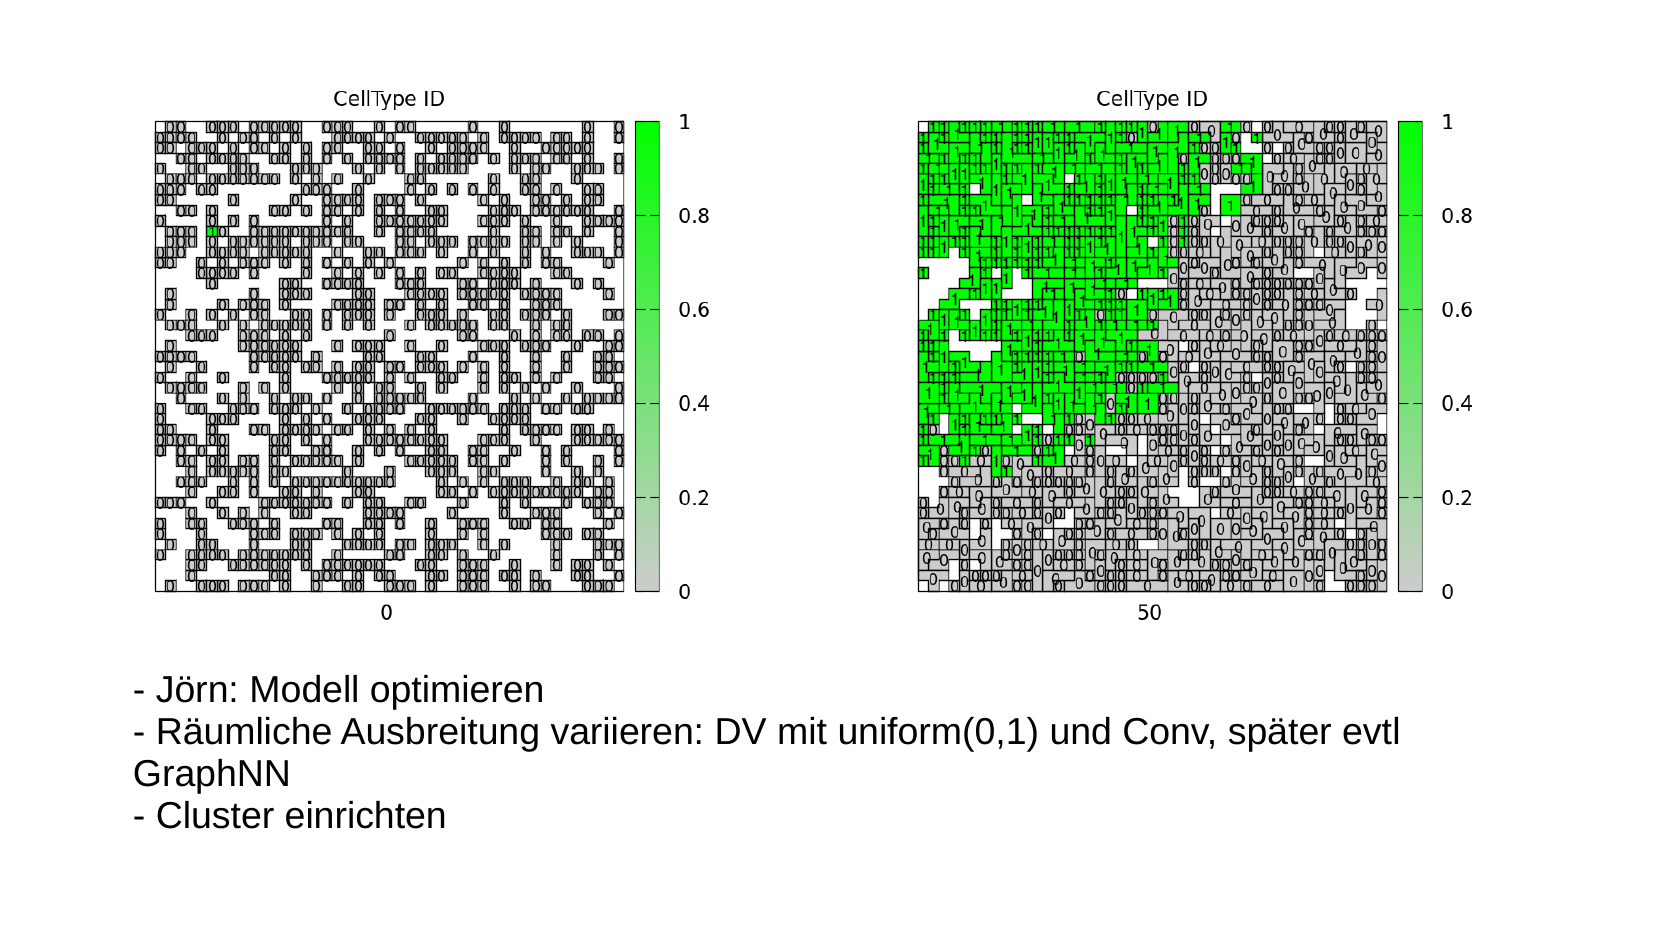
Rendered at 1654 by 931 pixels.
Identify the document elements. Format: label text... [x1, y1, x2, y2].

text_box - Jörn: Modell optimieren - Räumliche Ausbreitung variieren: DV mit uniform(0,1) und Conv, später evtl GraphNN - Cluster einrichten [118, 661, 1583, 863]
picture [140, 82, 751, 623]
picture [903, 82, 1514, 623]
